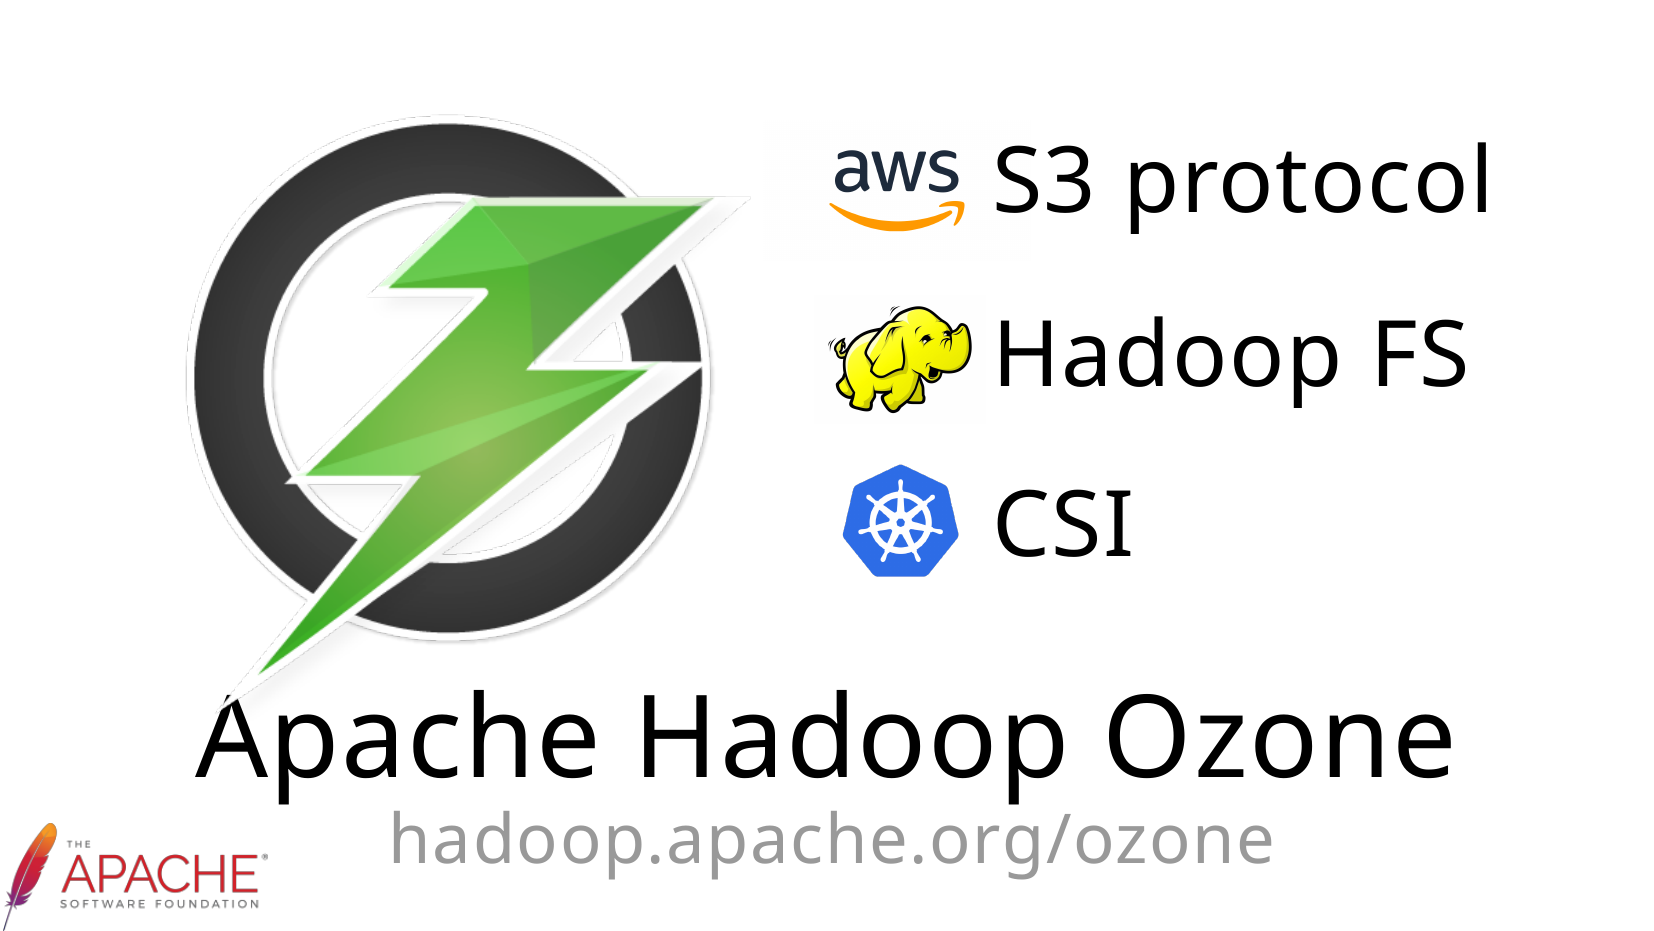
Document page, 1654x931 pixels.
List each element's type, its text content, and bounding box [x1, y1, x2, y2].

picture [763, 120, 1031, 262]
picture [839, 459, 962, 582]
picture [178, 104, 759, 721]
title CSI [992, 465, 1629, 577]
title hadoop.apache.org/ozone [254, 790, 1412, 884]
title S3 protocol [992, 120, 1629, 233]
title Hadoop FS [992, 295, 1629, 407]
picture [814, 295, 986, 425]
picture [3, 823, 268, 931]
title Apache Hadoop Ozone [127, 662, 1527, 803]
